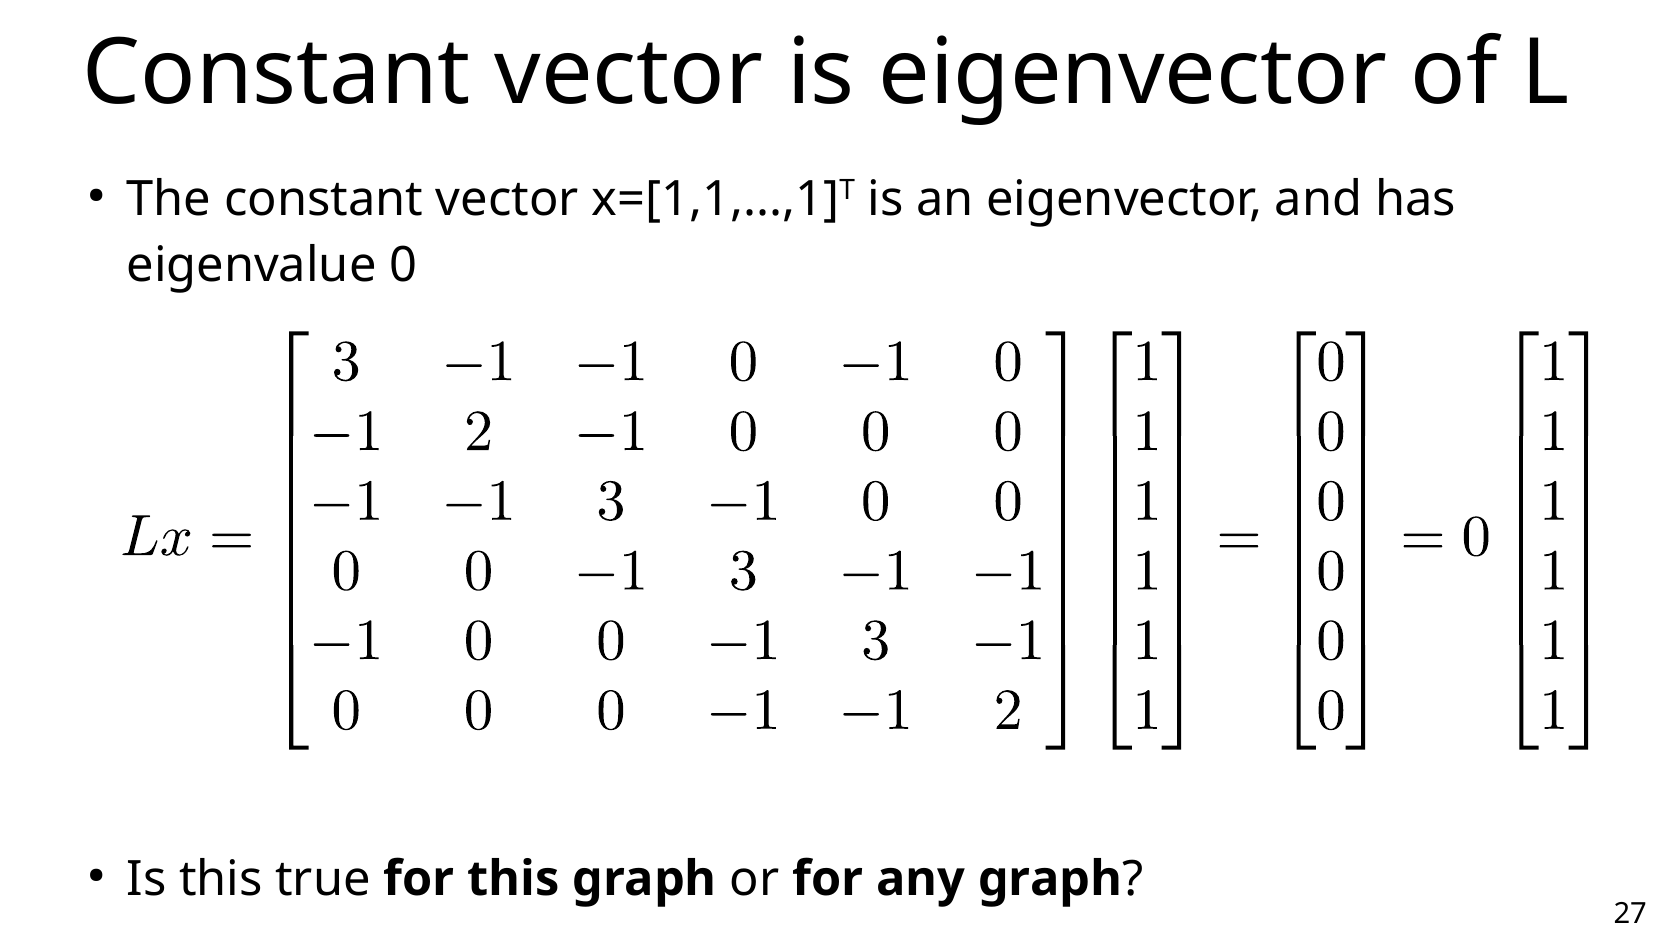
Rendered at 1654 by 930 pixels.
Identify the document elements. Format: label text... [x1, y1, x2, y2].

text_box [120, 331, 1608, 750]
title Constant vector is eigenvector of L [82, 2, 1571, 135]
list The constant vector x=[1,1,...,1]T is an eigenvector, and has eigenvalue 0 Is this true for this graph or for any graph? [75, 163, 1564, 916]
